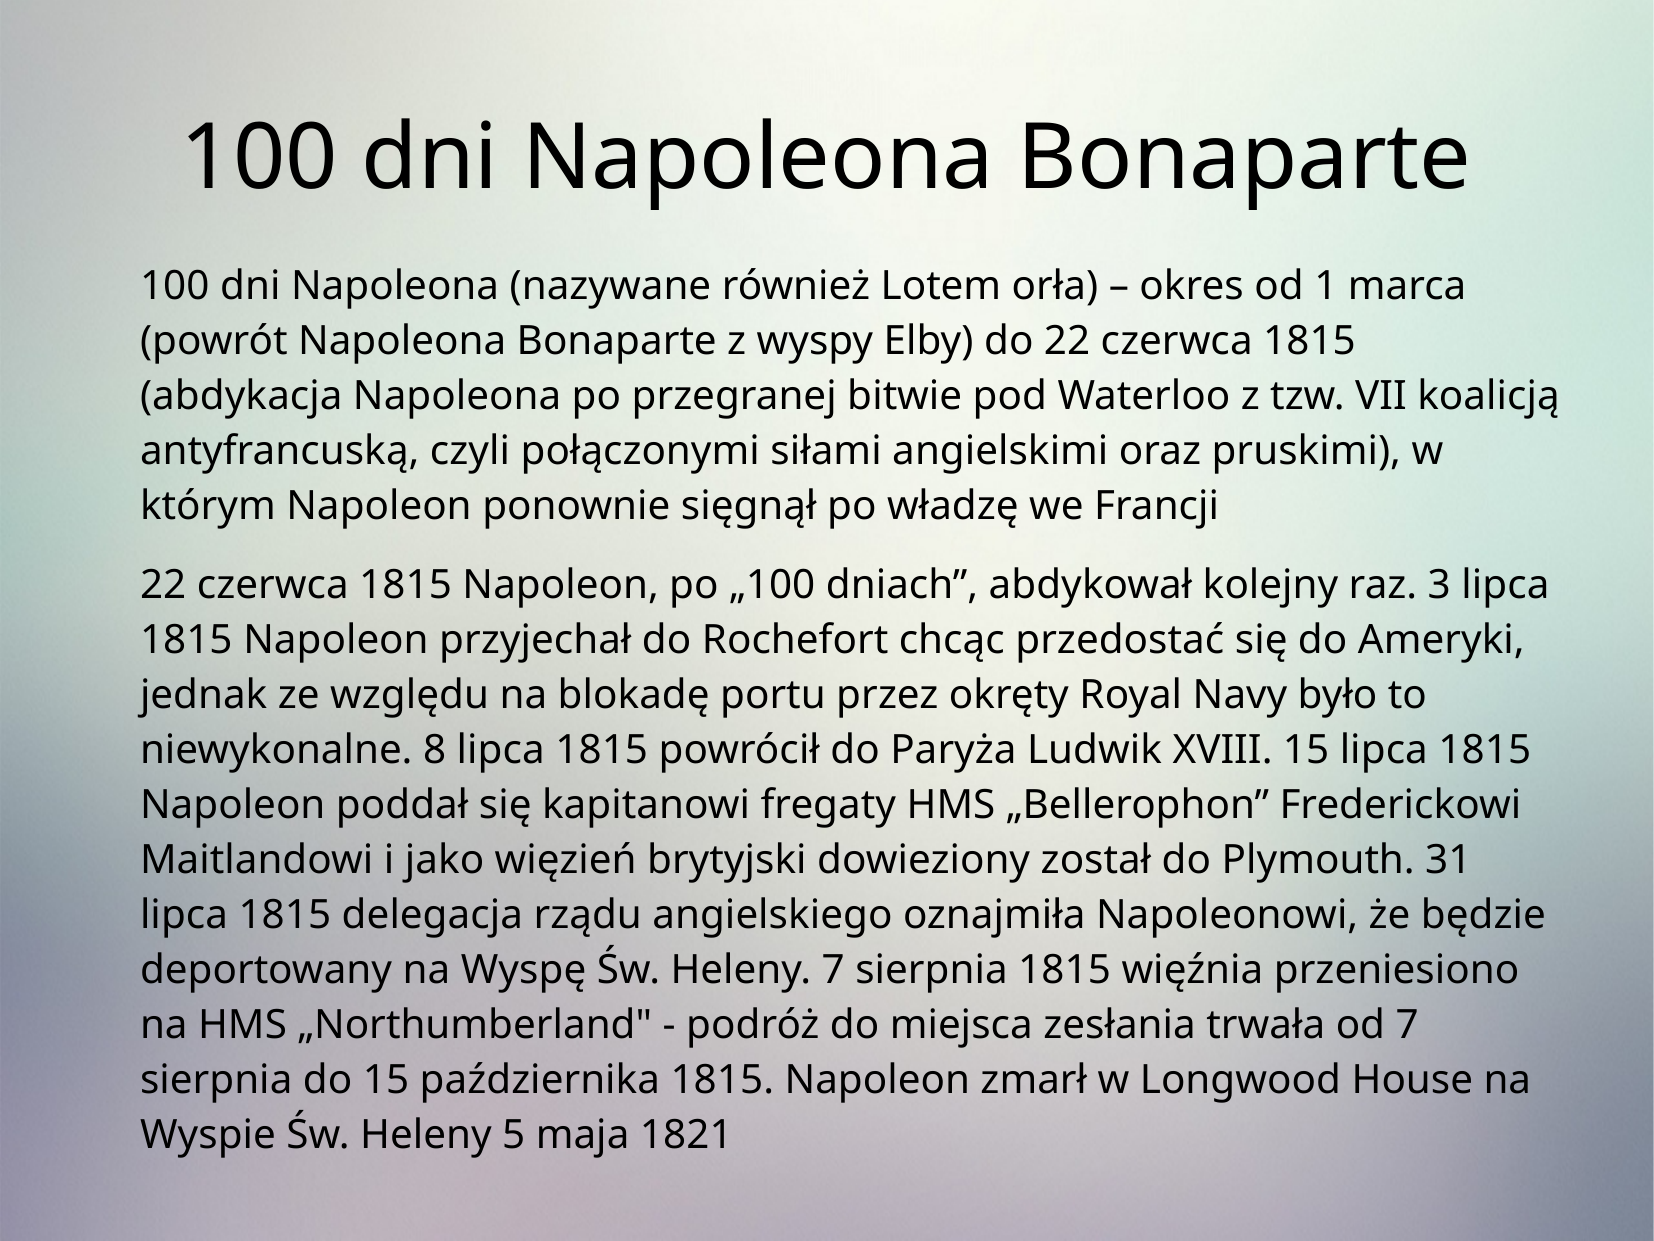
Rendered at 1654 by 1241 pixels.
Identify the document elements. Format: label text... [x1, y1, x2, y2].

picture [0, 0, 1654, 1241]
list 100 dni Napoleona (nazywane również Lotem orła) – okres od 1 marca (powrót Napoleona Bonaparte z wyspy Elby) do 22 czerwca 1815 (abdykacja Napoleona po przegranej bitwie pod Waterloo z tzw. VII koalicją antyfrancuską, czyli połączonymi siłami angielskimi oraz pruskimi), w którym Napoleon ponownie sięgnął po władzę we Francji 22 czerwca 1815 Napoleon, po „100 dniach”, abdykował kolejny raz. 3 lipca 1815 Napoleon przyjechał do Rochefort chcąc przedostać się do Ameryki, jednak ze względu na blokadę portu przez okręty Royal Navy było to niewykonalne. 8 lipca 1815 powrócił do Paryża Ludwik XVIII. 15 lipca 1815 Napoleon poddał się kapitanowi fregaty HMS „Bellerophon” Frederickowi Maitlandowi i jako więzień brytyjski dowieziony został do Plymouth. 31 lipca 1815 delegacja rządu angielskiego oznajmiła Napoleonowi, że będzie deportowany na Wyspę Św. Heleny. 7 sierpnia 1815 więźnia przeniesiono na HMS „Northumberland" - podróż do miejsca zesłania trwała od 7 sierpnia do 15 października 1815. Napoleon zmarł w Longwood House na Wyspie Św. Heleny 5 maja 1821 [82, 256, 1571, 1182]
title 100 dni Napoleona Bonaparte [82, 49, 1571, 256]
